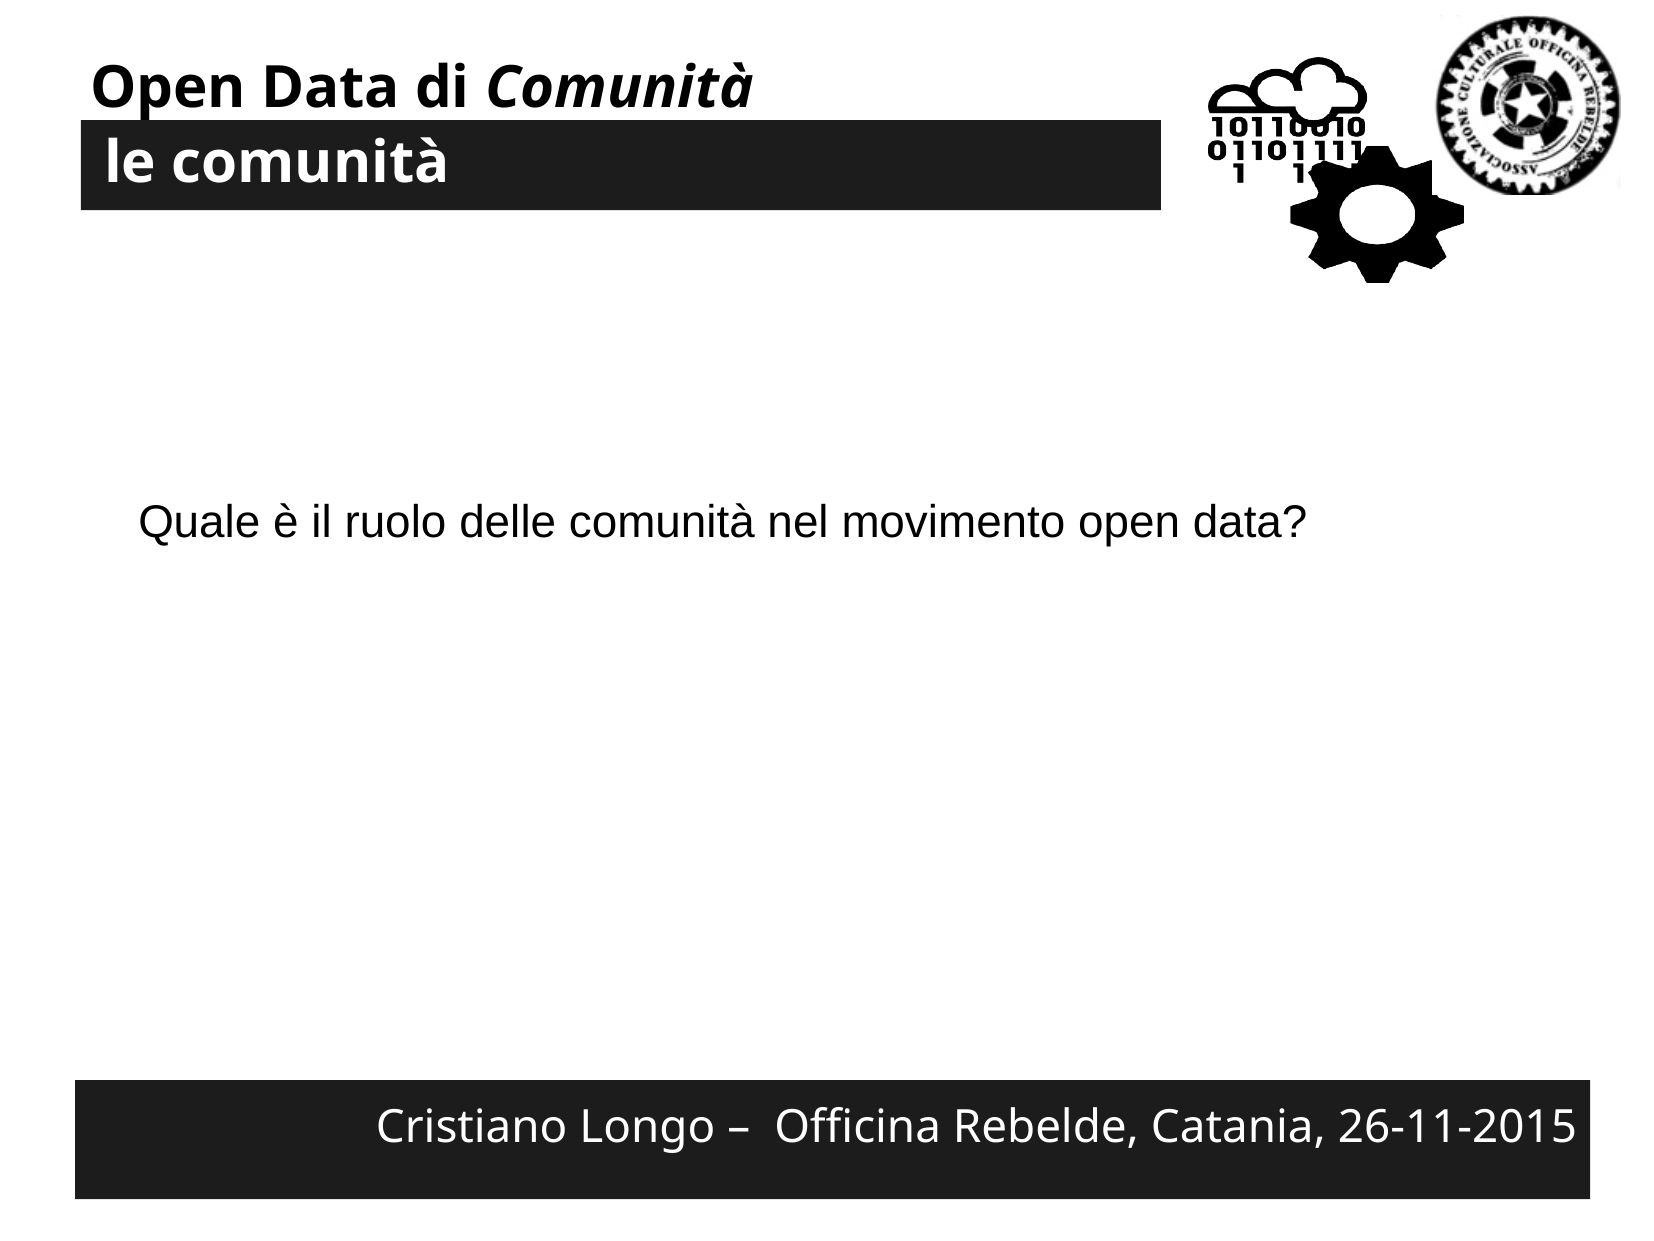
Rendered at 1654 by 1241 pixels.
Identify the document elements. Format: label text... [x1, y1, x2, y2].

list Cristiano Longo – Officina Rebelde, Catania, 26-11-2015 [75, 1080, 1591, 1200]
list Open Data di Comunità [75, 45, 1325, 166]
text_box Quale è il ruolo delle comunità nel movimento open data? [123, 488, 1654, 556]
picture [1208, 15, 1621, 283]
list le comunità [80, 120, 1161, 211]
